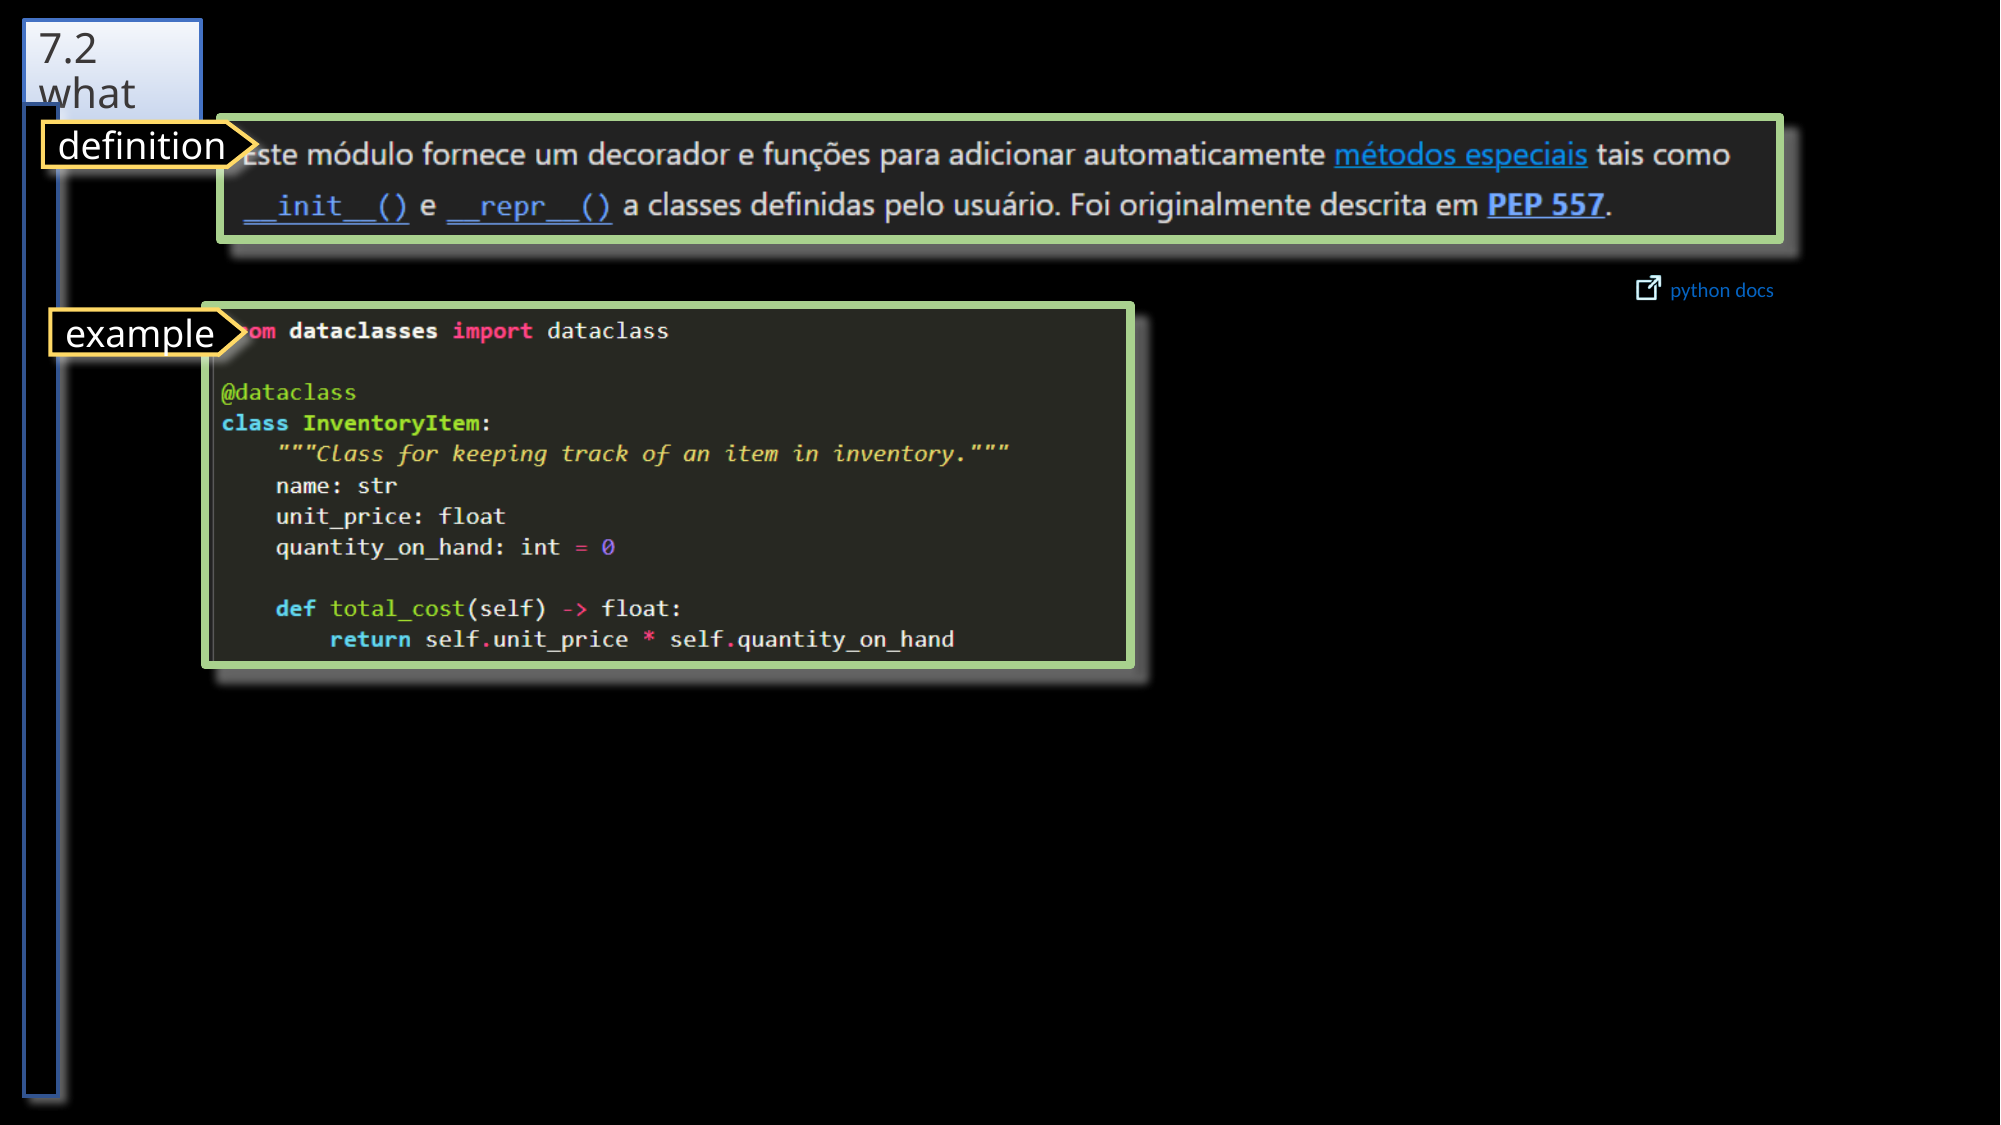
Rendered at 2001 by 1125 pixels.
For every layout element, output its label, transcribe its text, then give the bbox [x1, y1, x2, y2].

picture [224, 121, 1776, 236]
text_box python docs [1655, 268, 1789, 309]
title 7.2 what [23, 20, 201, 81]
text_box example [167, 329, 179, 345]
text_box example [50, 309, 245, 355]
text_box [23, 103, 58, 1096]
text_box definition [42, 121, 257, 167]
picture [1633, 272, 1664, 303]
picture [209, 309, 1127, 661]
